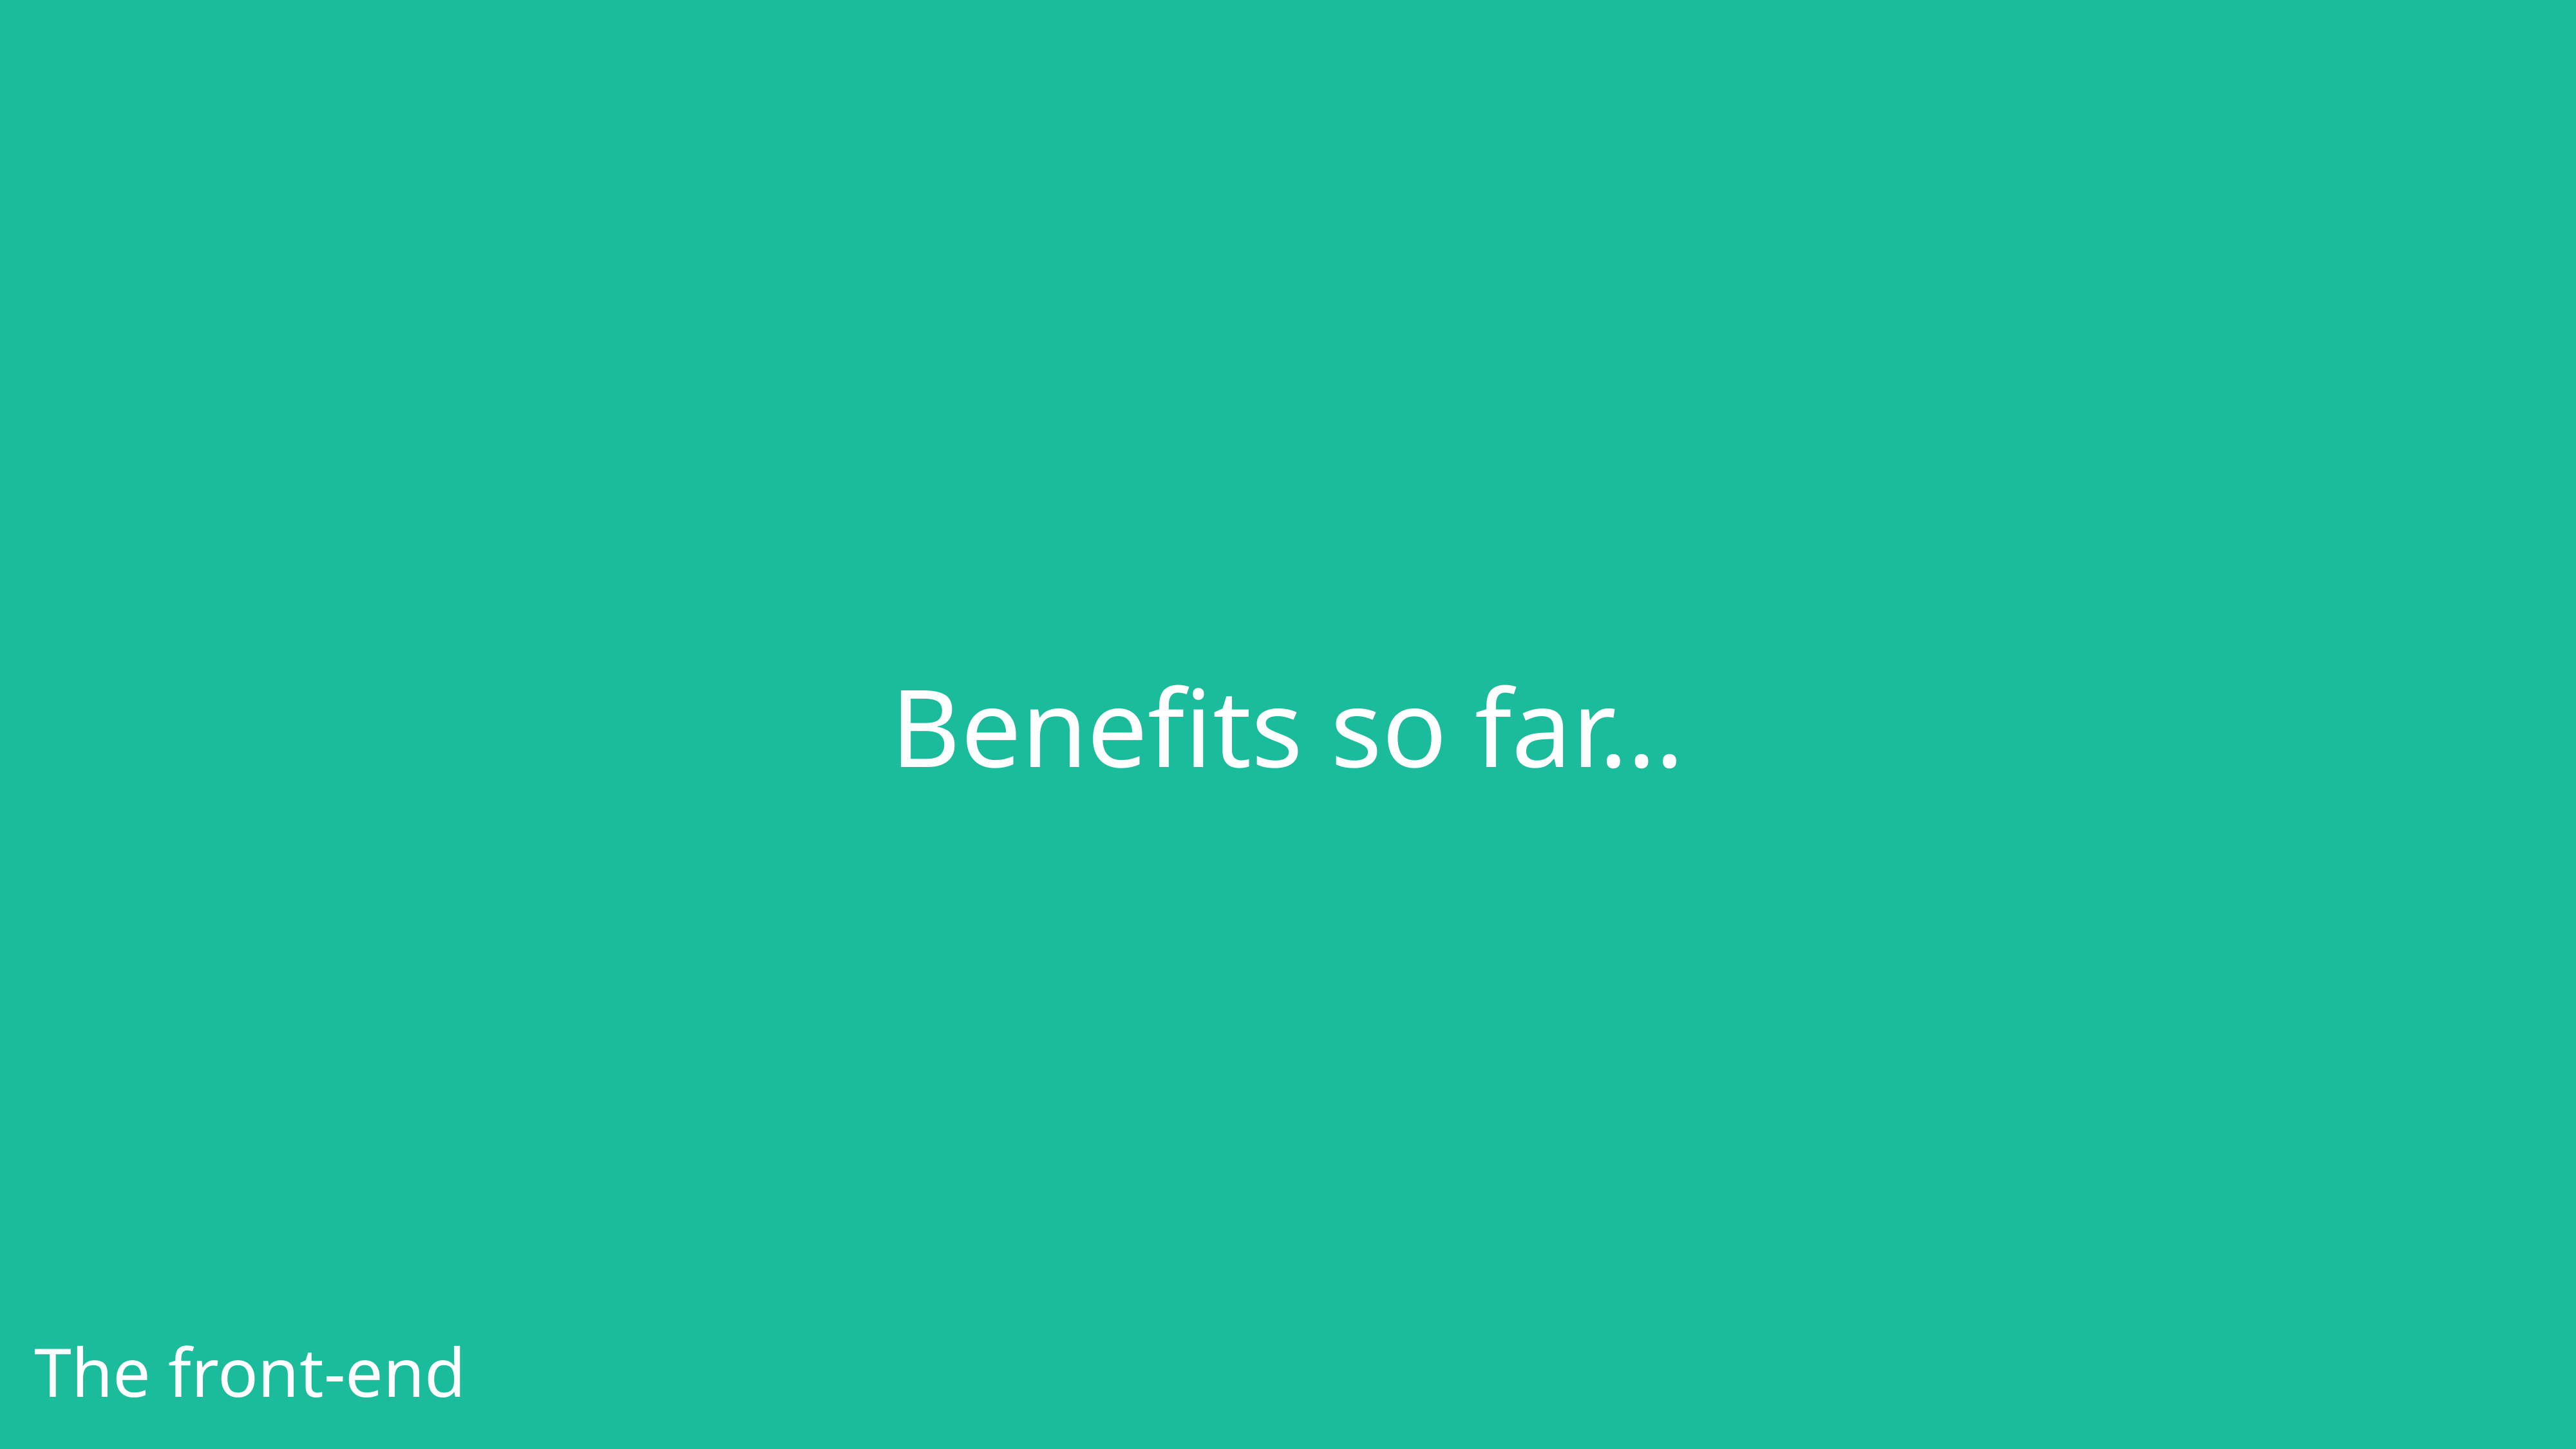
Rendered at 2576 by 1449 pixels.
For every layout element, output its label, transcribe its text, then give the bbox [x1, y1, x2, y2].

text_box Benefits so far… [886, 654, 1690, 795]
text_box The front-end [28, 1325, 472, 1417]
